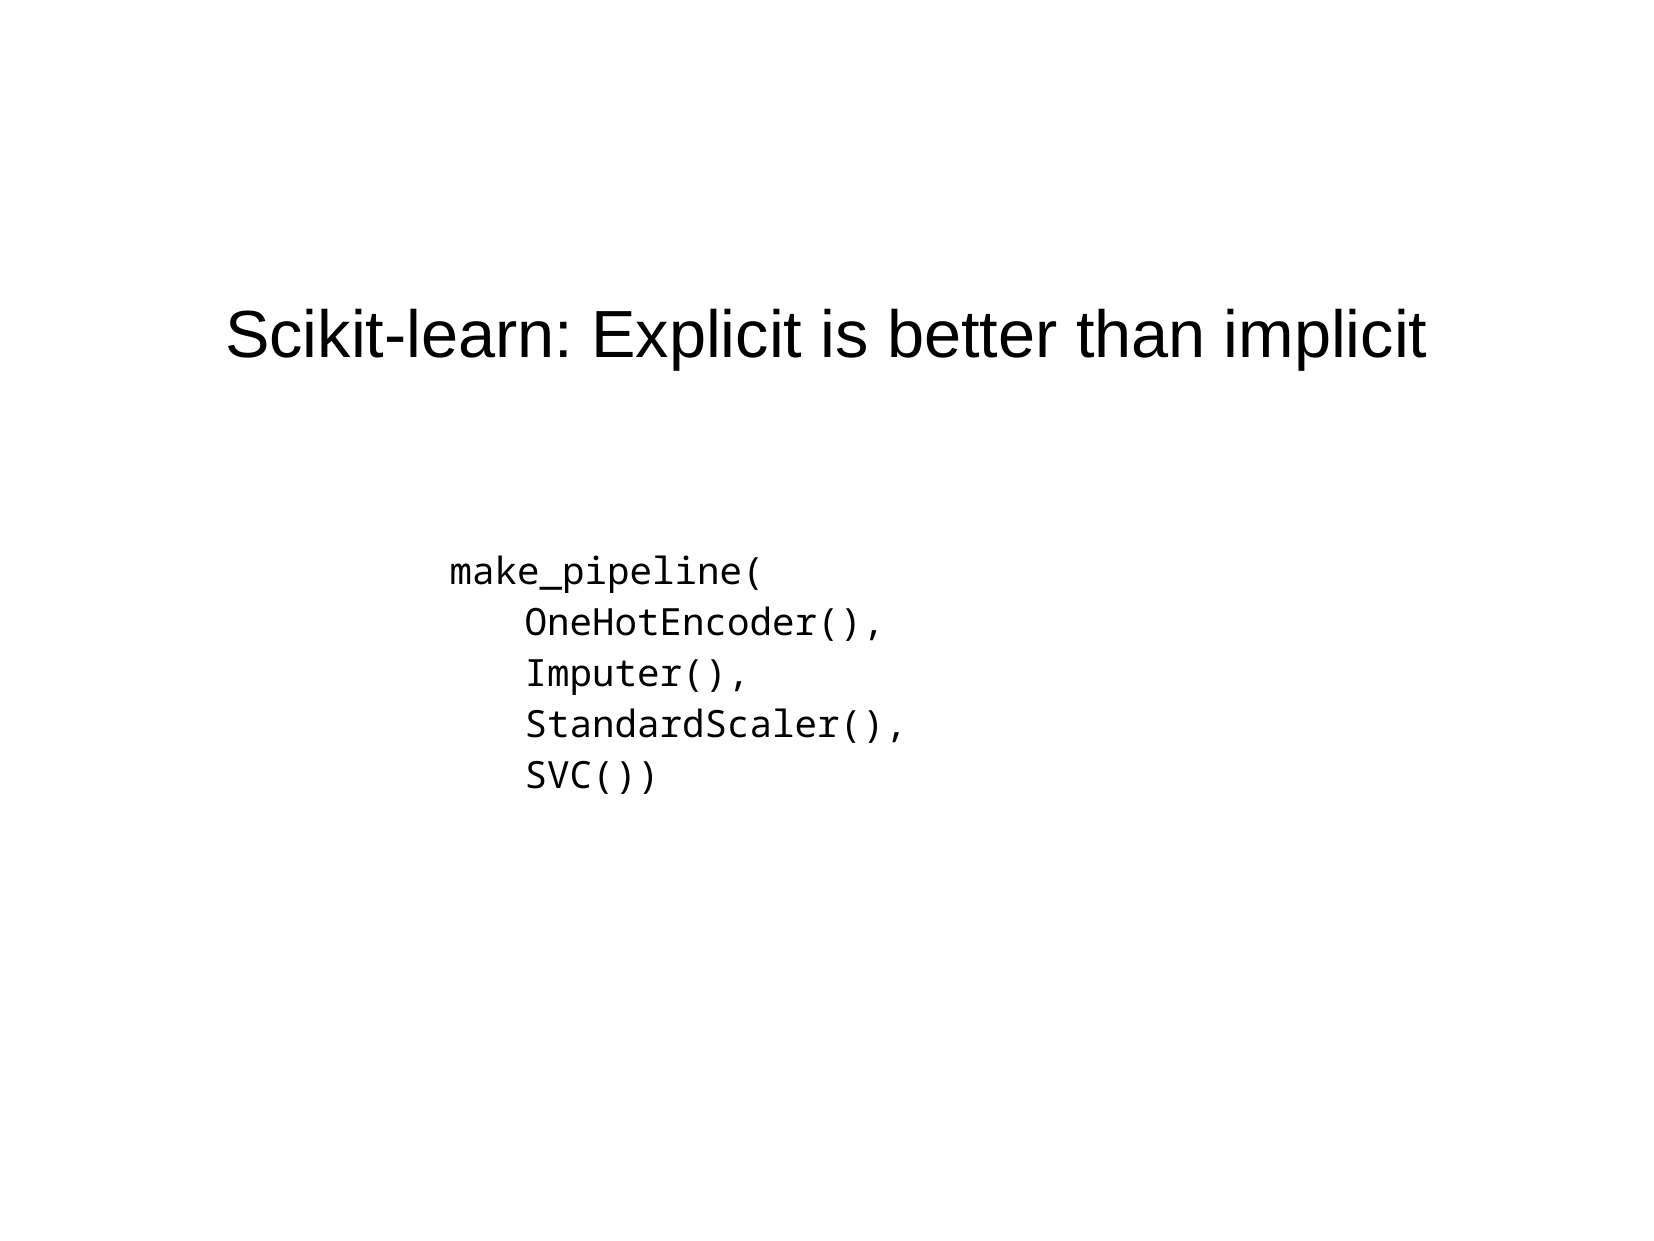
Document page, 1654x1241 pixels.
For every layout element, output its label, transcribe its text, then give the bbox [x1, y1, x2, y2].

text_box make_pipeline( OneHotEncoder(), Imputer(), StandardScaler(), SVC()) [434, 537, 1220, 930]
subtitle Scikit-learn: Explicit is better than implicit [82, 49, 1571, 1010]
